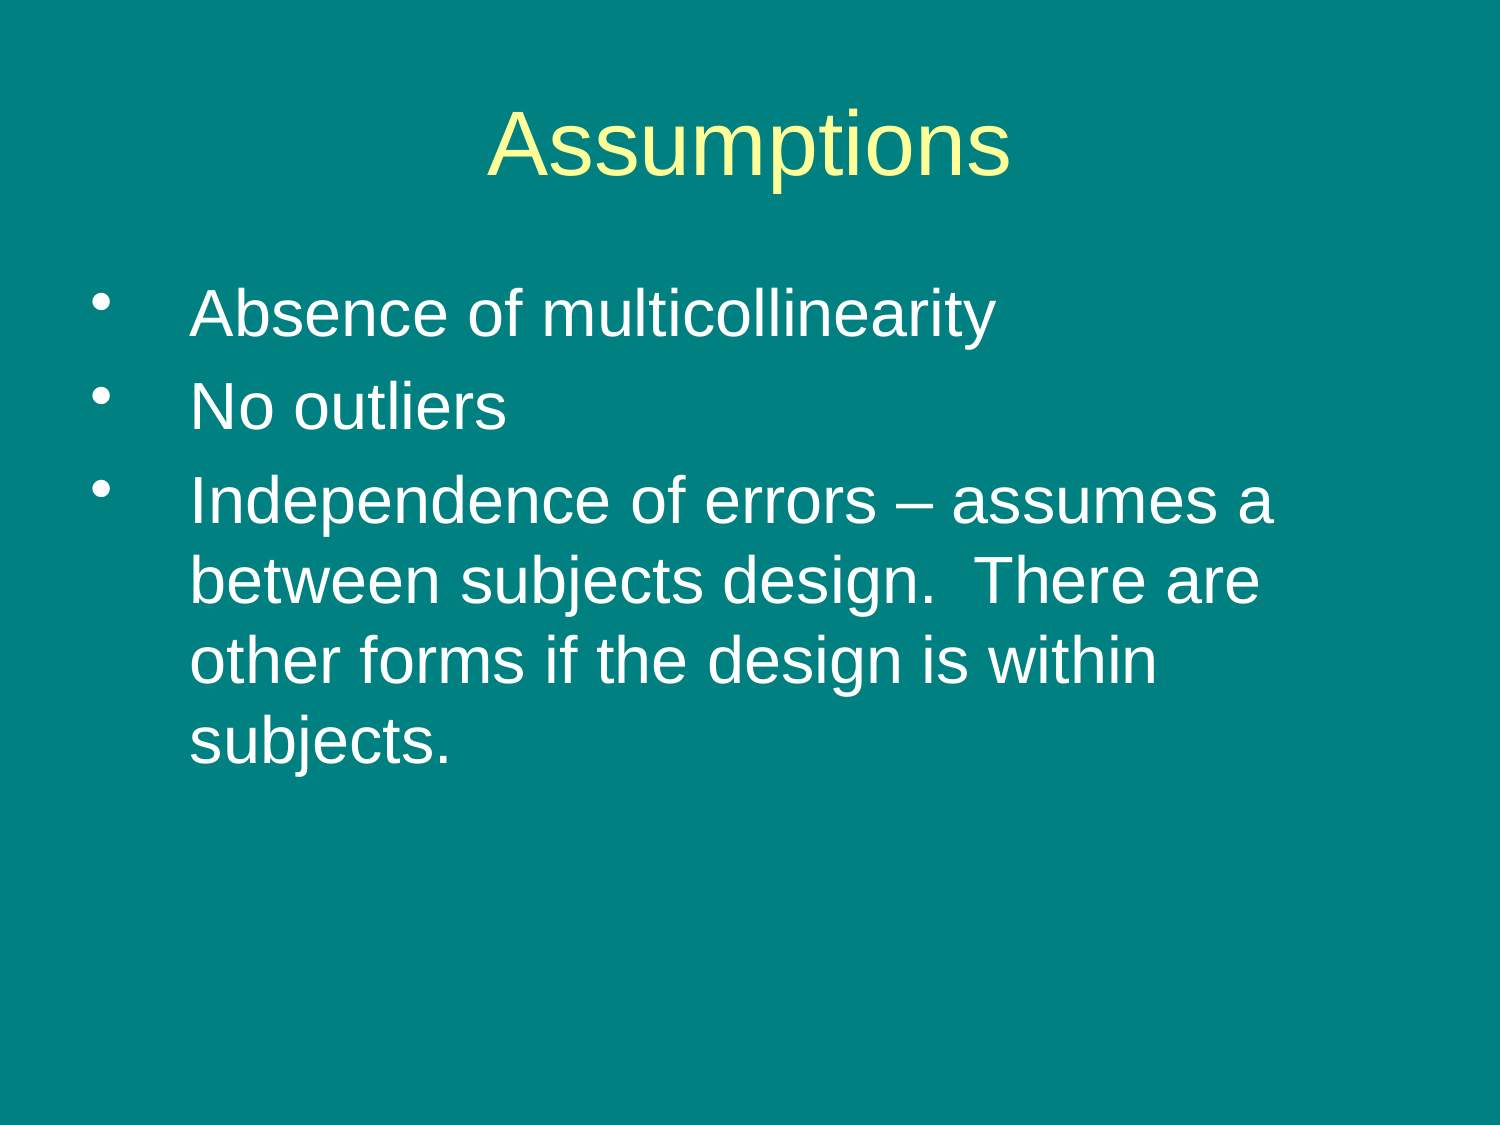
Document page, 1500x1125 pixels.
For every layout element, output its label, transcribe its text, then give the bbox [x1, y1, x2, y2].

title Assumptions [75, 45, 1425, 233]
list Absence of multicollinearity No outliers Independence of errors – assumes a between subjects design. There are other forms if the design is within subjects. [75, 262, 1425, 1005]
